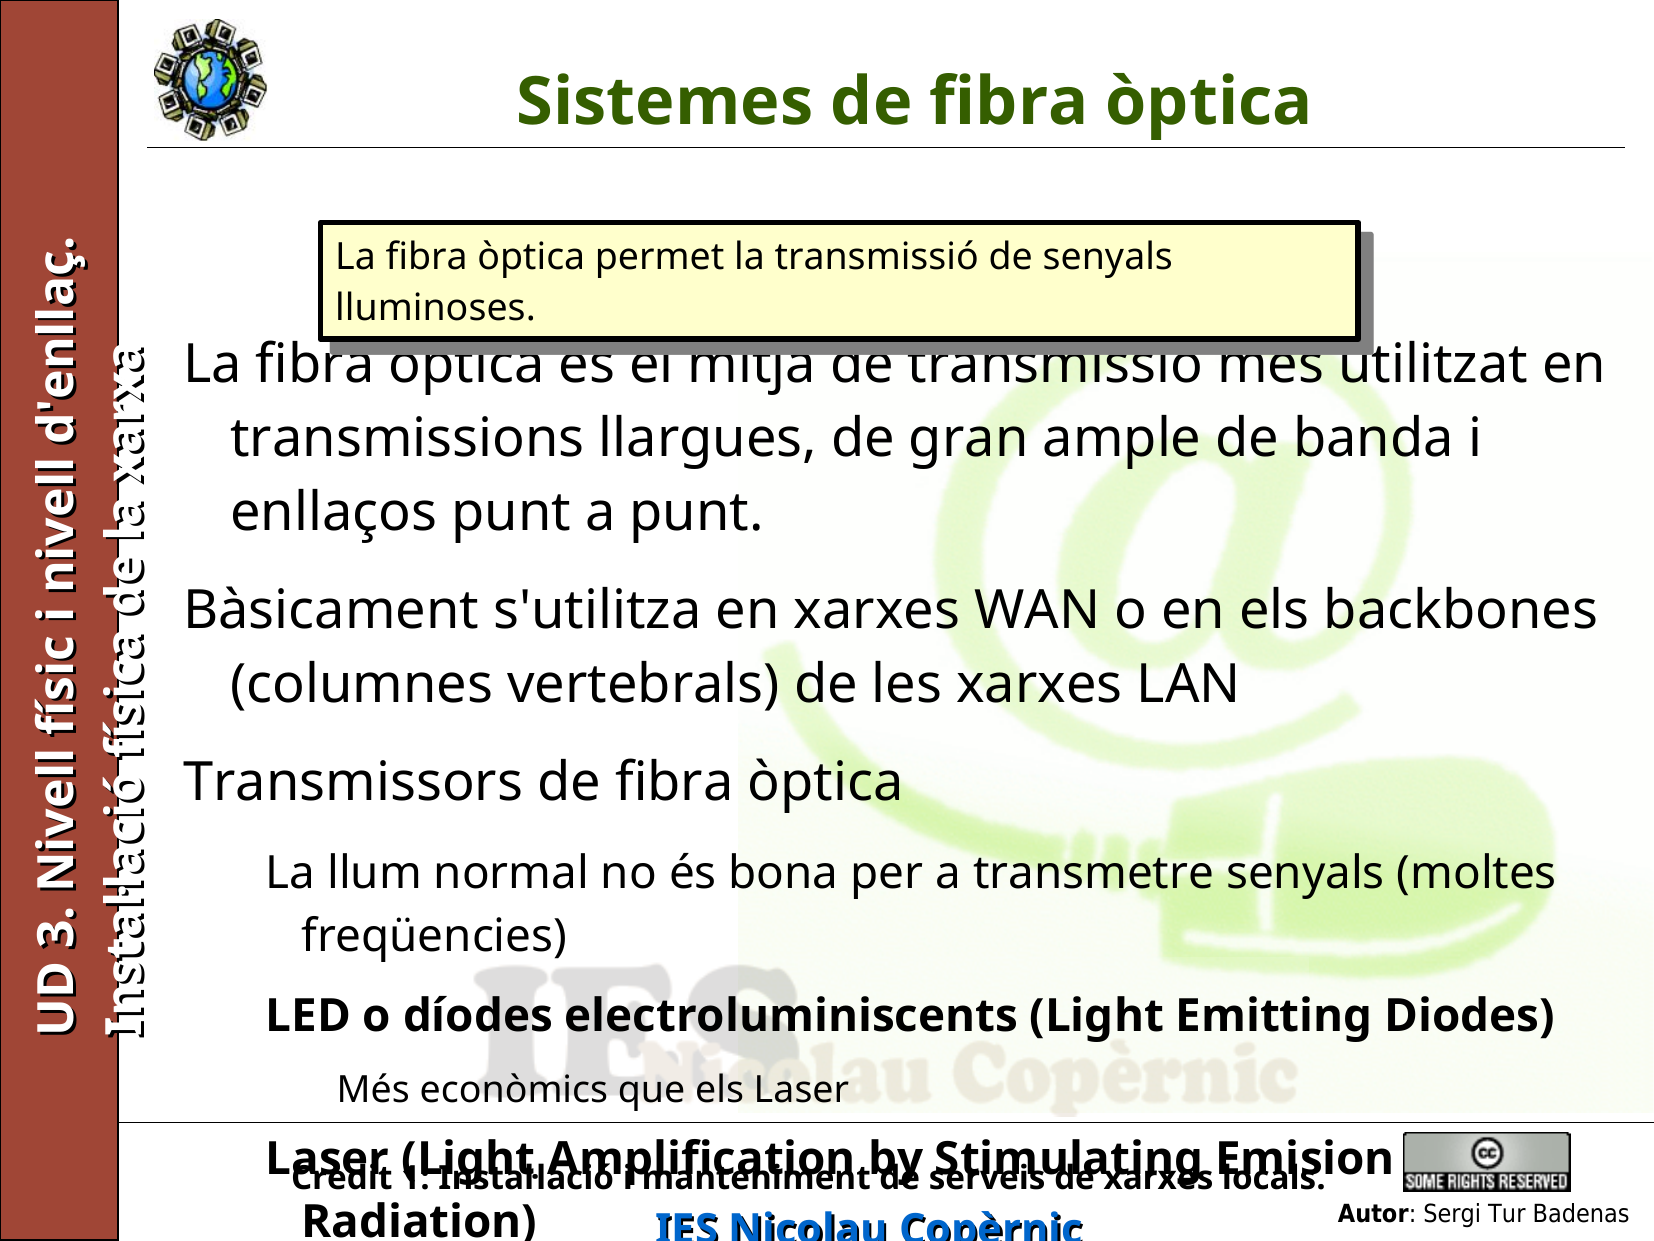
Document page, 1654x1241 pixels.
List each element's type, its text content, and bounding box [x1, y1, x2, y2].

title Sistemes de fibra òptica [171, 56, 1654, 141]
list La fibra òptica és el mitja de transmissió més utilitzat en transmissions llargues, de gran ample de banda i enllaços punt a punt. Bàsicament s'utilitza en xarxes WAN o en els backbones (columnes vertebrals) de les xarxes LAN Transmissors de fibra òptica La llum normal no és bona per a transmetre senyals (moltes freqüencies) LED o díodes electroluminiscents (Light Emitting Diodes) Més econòmics que els Laser Laser (Light Amplification by Stimulating Emision Radiation) Millors a distàncies llargues Poden provocar lesions oculars [88, 324, 1636, 1094]
picture [1403, 1132, 1571, 1192]
picture [623, 1094, 633, 1100]
text_box La fibra òptica permet la transmissió de senyals lluminoses. [320, 222, 1359, 275]
picture [778, 1094, 788, 1100]
picture [646, 1094, 657, 1100]
picture [154, 19, 268, 142]
picture [510, 1094, 521, 1100]
picture [466, 1094, 475, 1100]
picture [466, 252, 1654, 1117]
